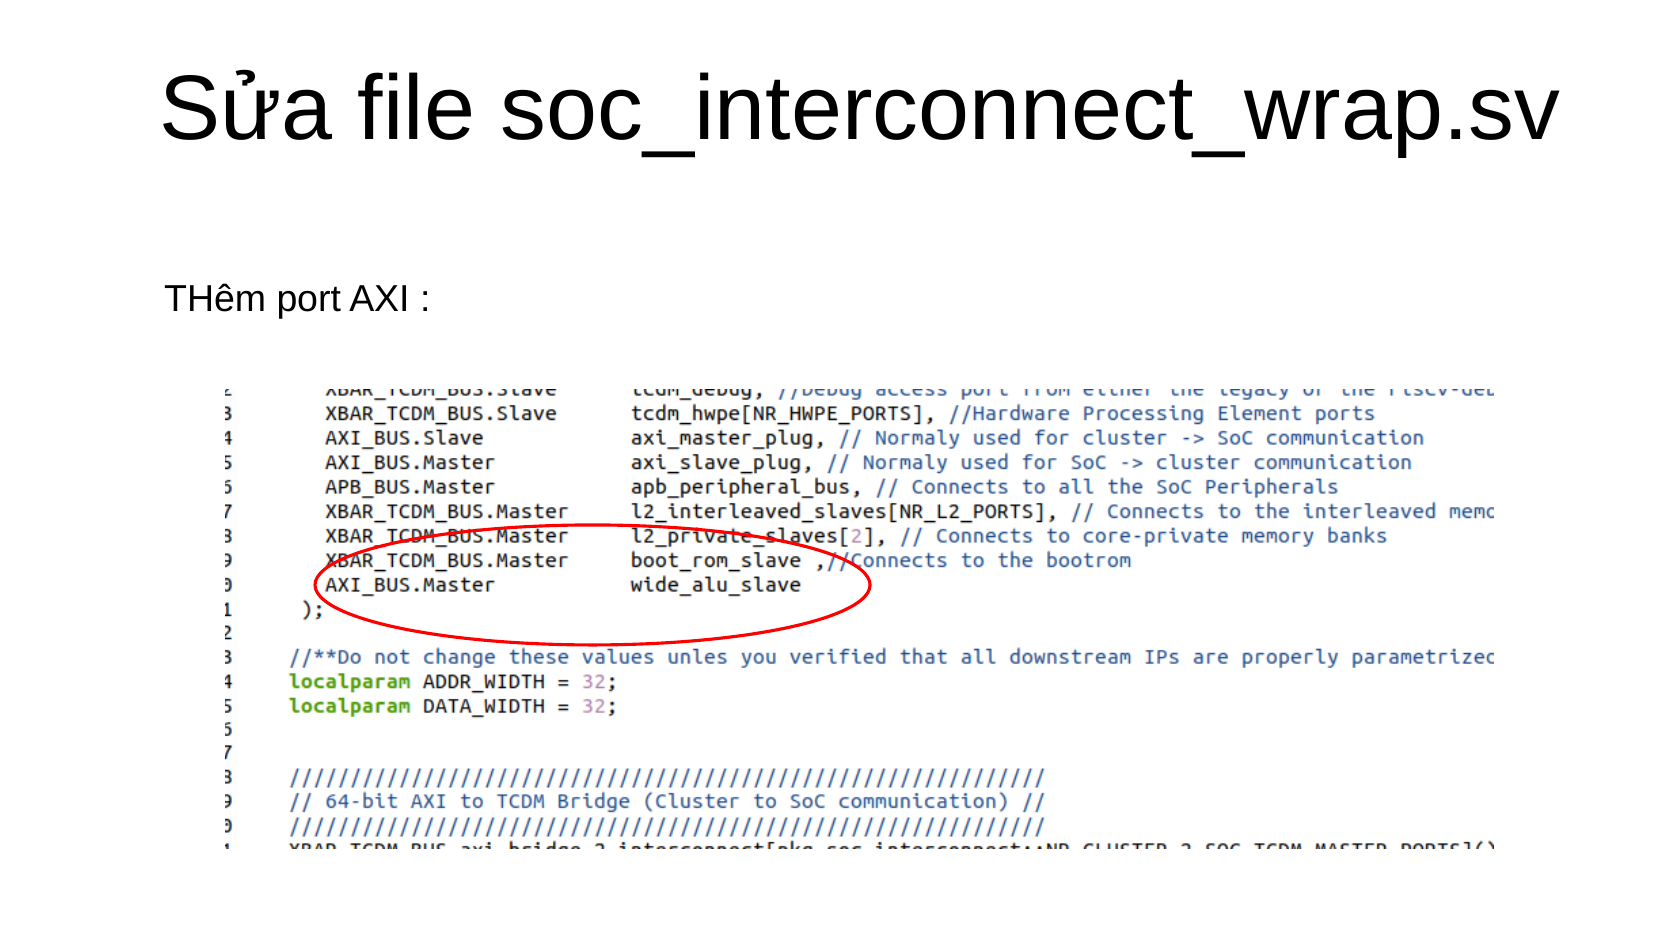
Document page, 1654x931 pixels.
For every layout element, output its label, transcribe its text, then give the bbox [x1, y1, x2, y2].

picture [225, 389, 1494, 849]
text_box THêm port AXI : [149, 270, 457, 327]
title Sửa file soc_interconnect_wrap.sv [116, 30, 1606, 186]
